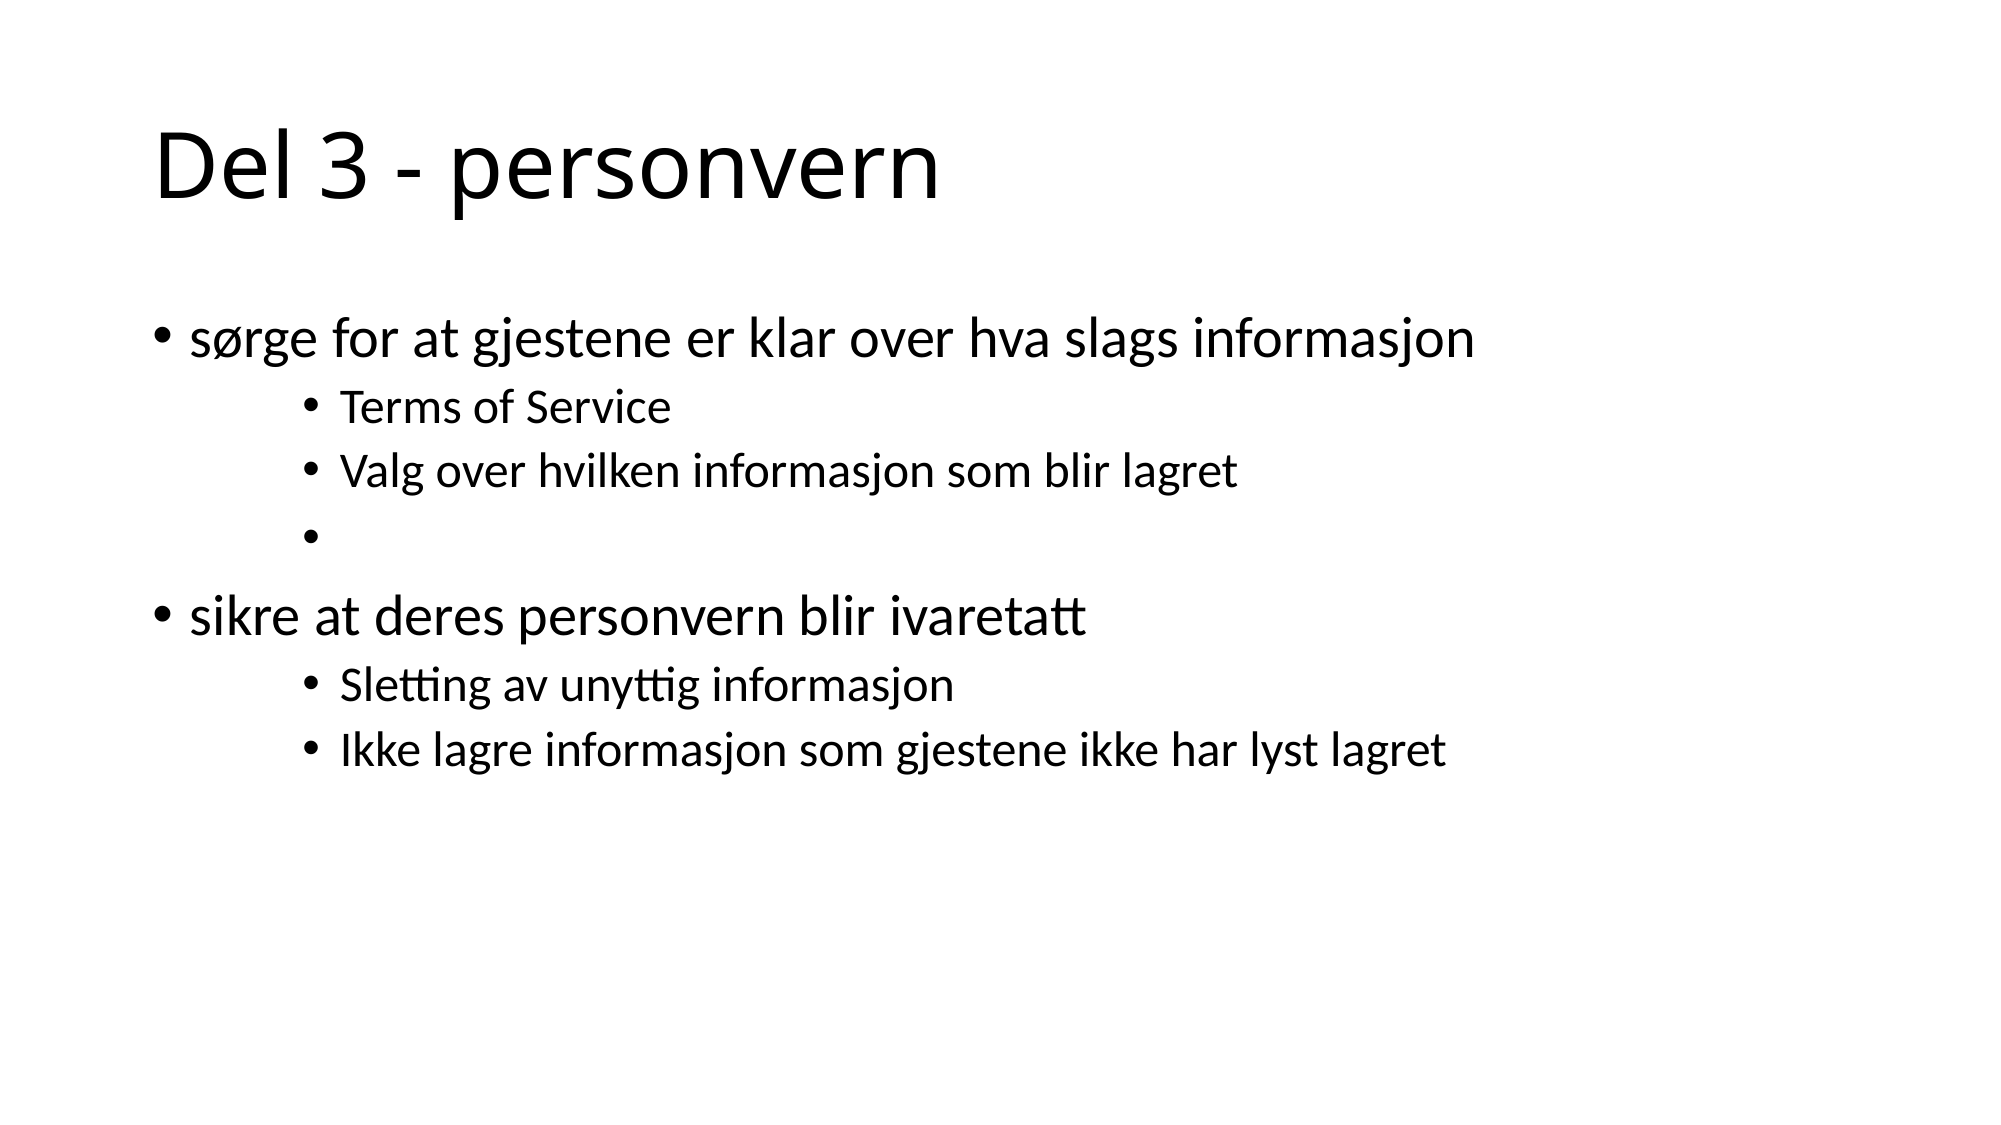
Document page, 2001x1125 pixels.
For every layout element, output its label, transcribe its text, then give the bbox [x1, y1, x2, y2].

list sørge for at gjestene er klar over hva slags informasjon Terms of Service Valg over hvilken informasjon som blir lagret sikre at deres personvern blir ivaretatt Sletting av unyttig informasjon Ikke lagre informasjon som gjestene ikke har lyst lagret [137, 299, 1863, 1014]
title Del 3 - personvern [137, 59, 1863, 278]
